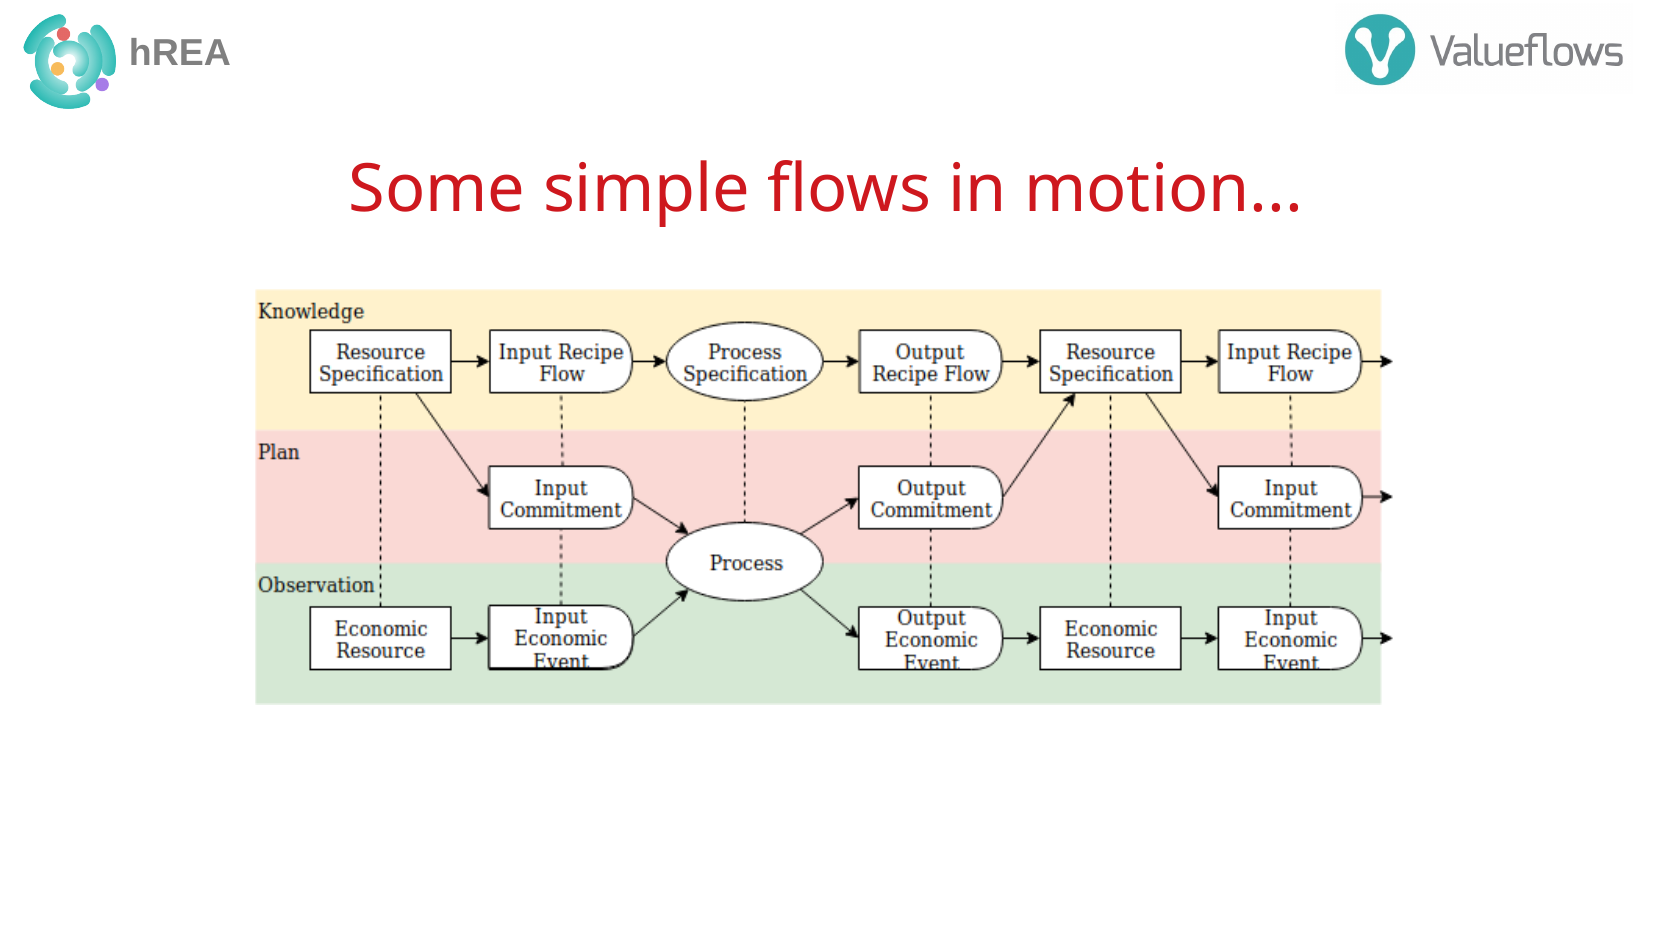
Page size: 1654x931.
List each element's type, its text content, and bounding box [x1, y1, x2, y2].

picture [255, 289, 1407, 706]
picture [1335, 3, 1633, 94]
text_box hREA [114, 24, 250, 81]
picture [21, 13, 116, 109]
text_box Some simple flows in motion... [144, 132, 1509, 223]
